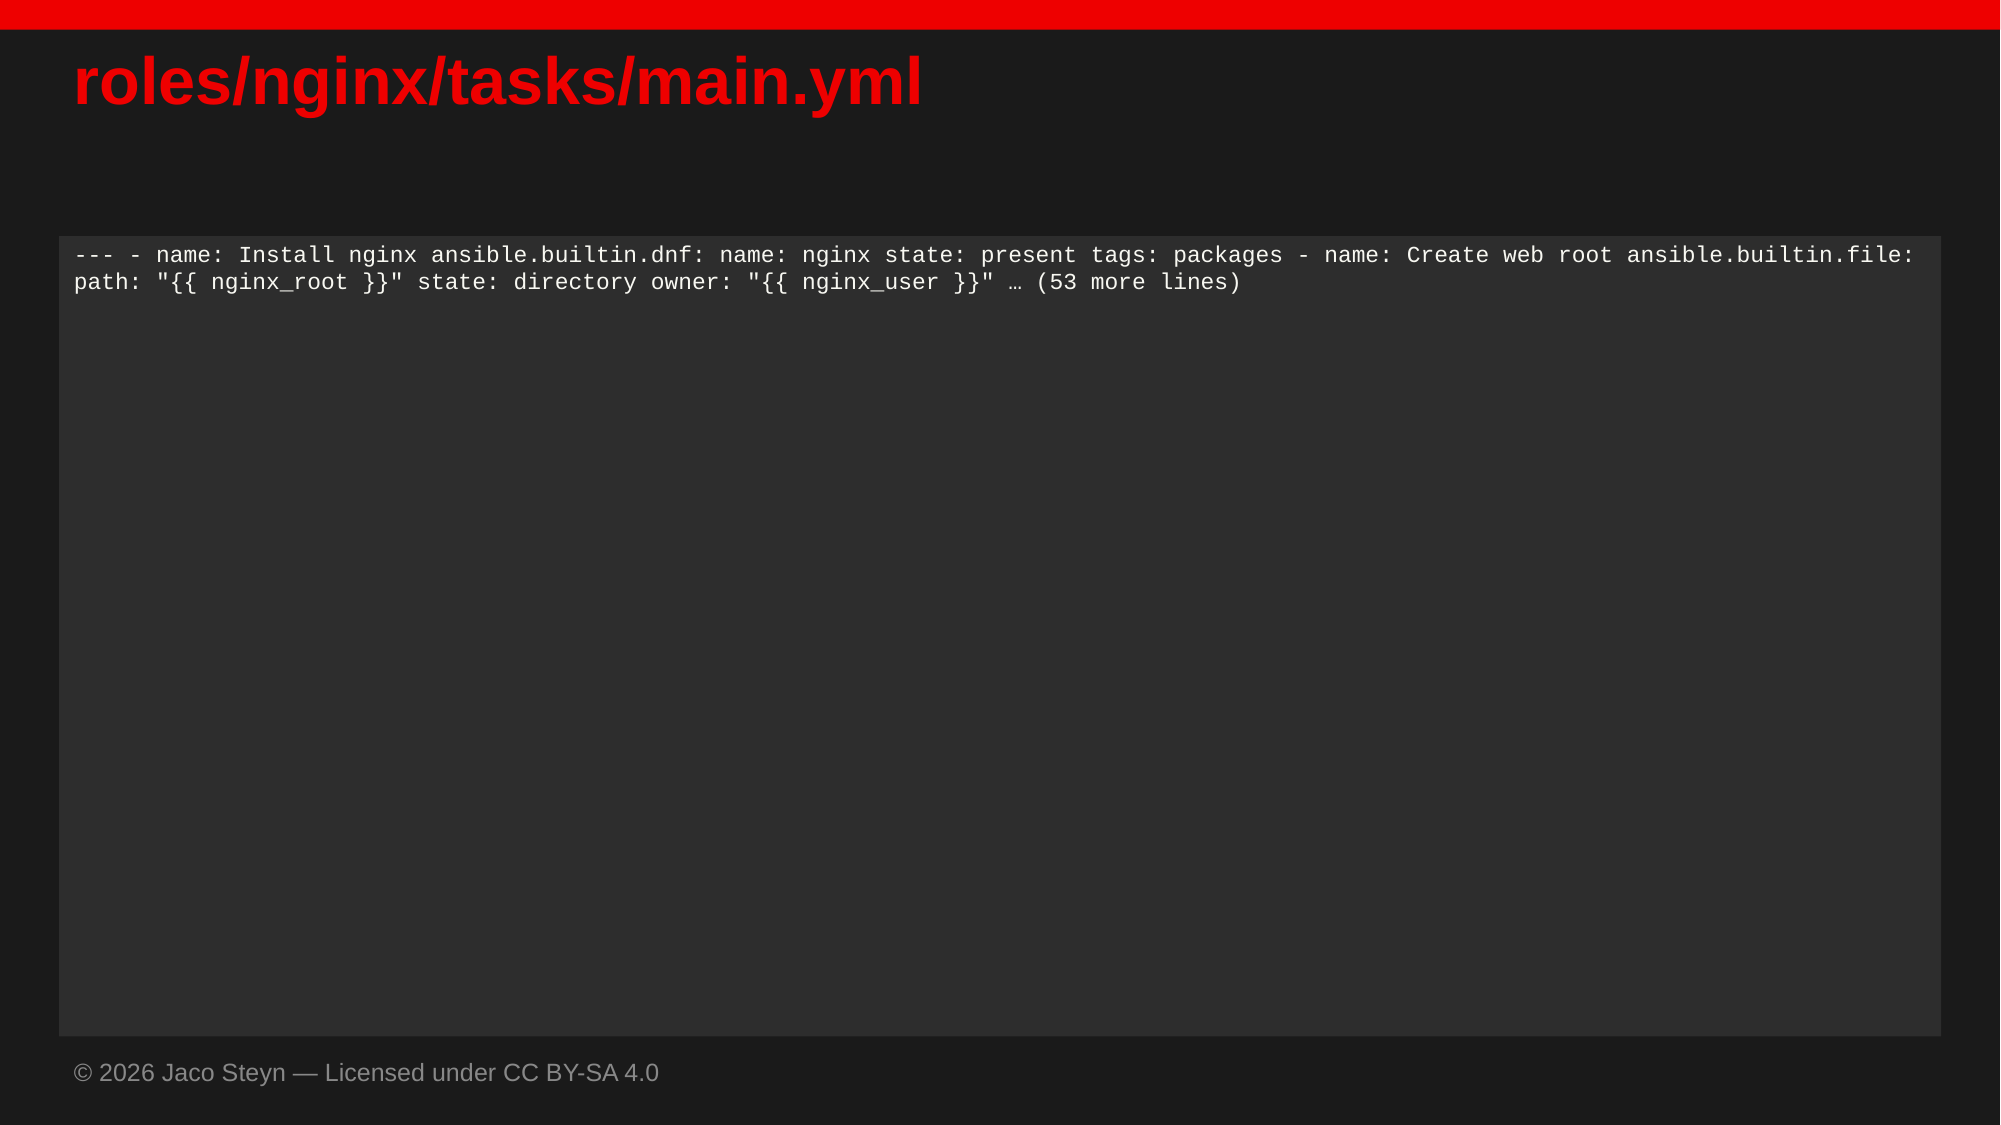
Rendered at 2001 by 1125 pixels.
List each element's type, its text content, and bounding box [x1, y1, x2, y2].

text_box © 2026 Jaco Steyn — Licensed under CC BY-SA 4.0 [59, 1051, 1942, 1093]
text_box [0, 0, 2001, 30]
text_box roles/nginx/tasks/main.yml [59, 36, 1942, 208]
text_box --- - name: Install nginx ansible.builtin.dnf: name: nginx state: present tags: packages - name: Create web root ansible.builtin.file: path: "{{ nginx_root }}" state: directory owner: "{{ nginx_user }}" … (53 more lines) [59, 236, 1942, 1037]
